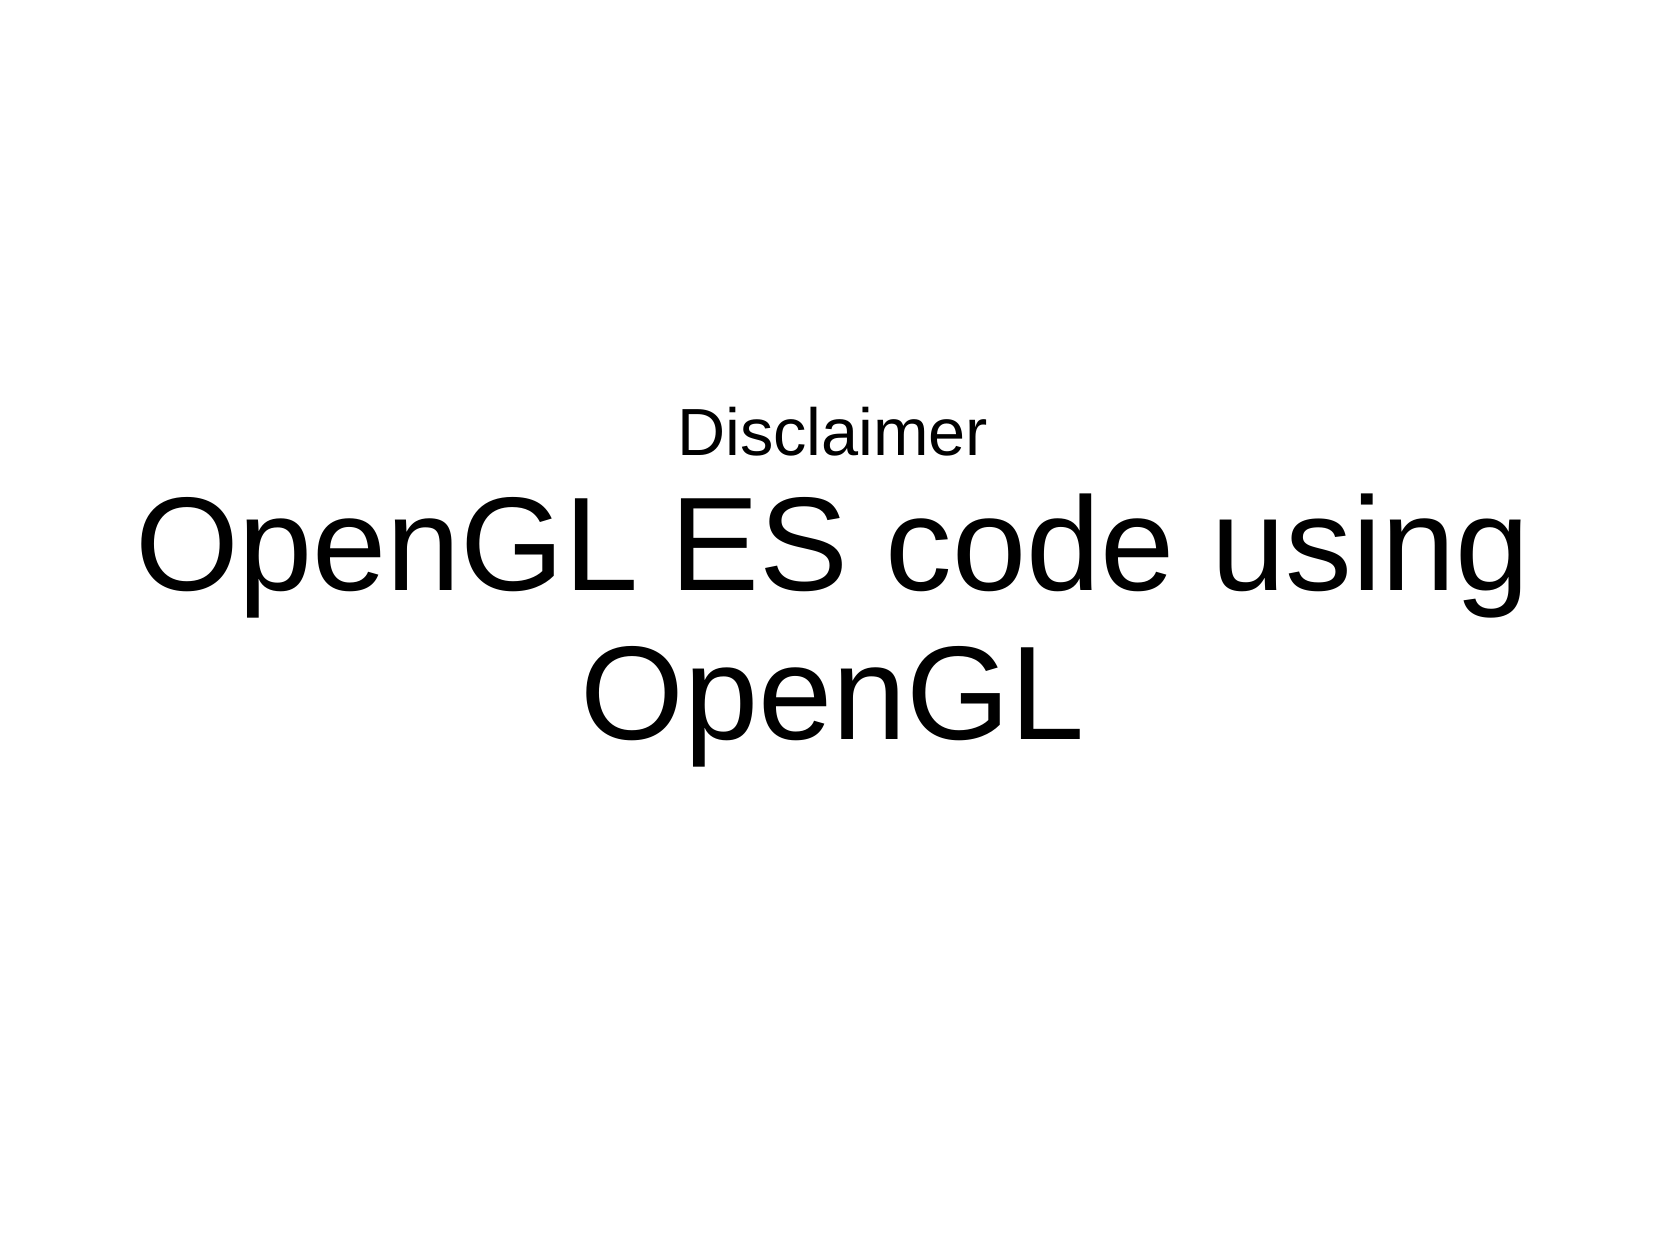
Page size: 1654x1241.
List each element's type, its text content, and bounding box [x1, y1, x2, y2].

subtitle Disclaimer OpenGL ES code using OpenGL [88, 59, 1577, 1104]
